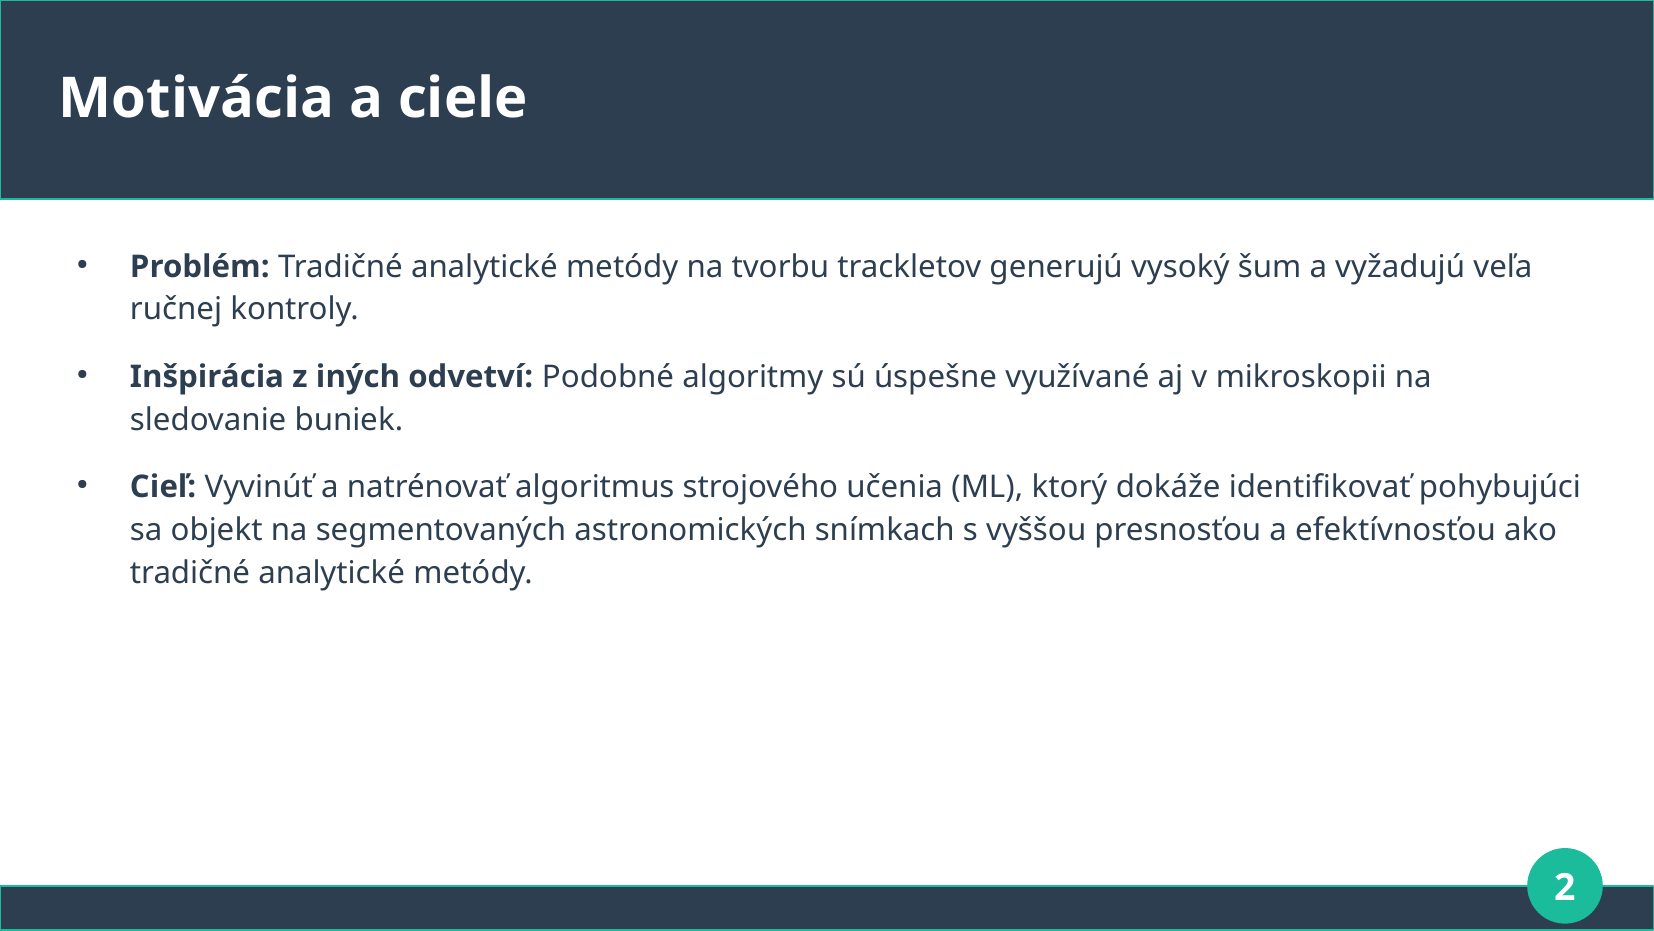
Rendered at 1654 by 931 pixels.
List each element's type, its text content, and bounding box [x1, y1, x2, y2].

list Problém: Tradičné analytické metódy na tvorbu trackletov generujú vysoký šum a vyžadujú veľa ručnej kontroly. Inšpirácia z iných odvetví: Podobné algoritmy sú úspešne využívané aj v mikroskopii na sledovanie buniek. Cieľ: Vyvinúť a natrénovať algoritmus strojového učenia (ML), ktorý dokáže identifikovať pohybujúci sa objekt na segmentovaných astronomických snímkach s vyššou presnosťou a efektívnosťou ako tradičné analytické metódy. [59, 243, 1595, 864]
title Motivácia a ciele [59, 37, 1595, 156]
